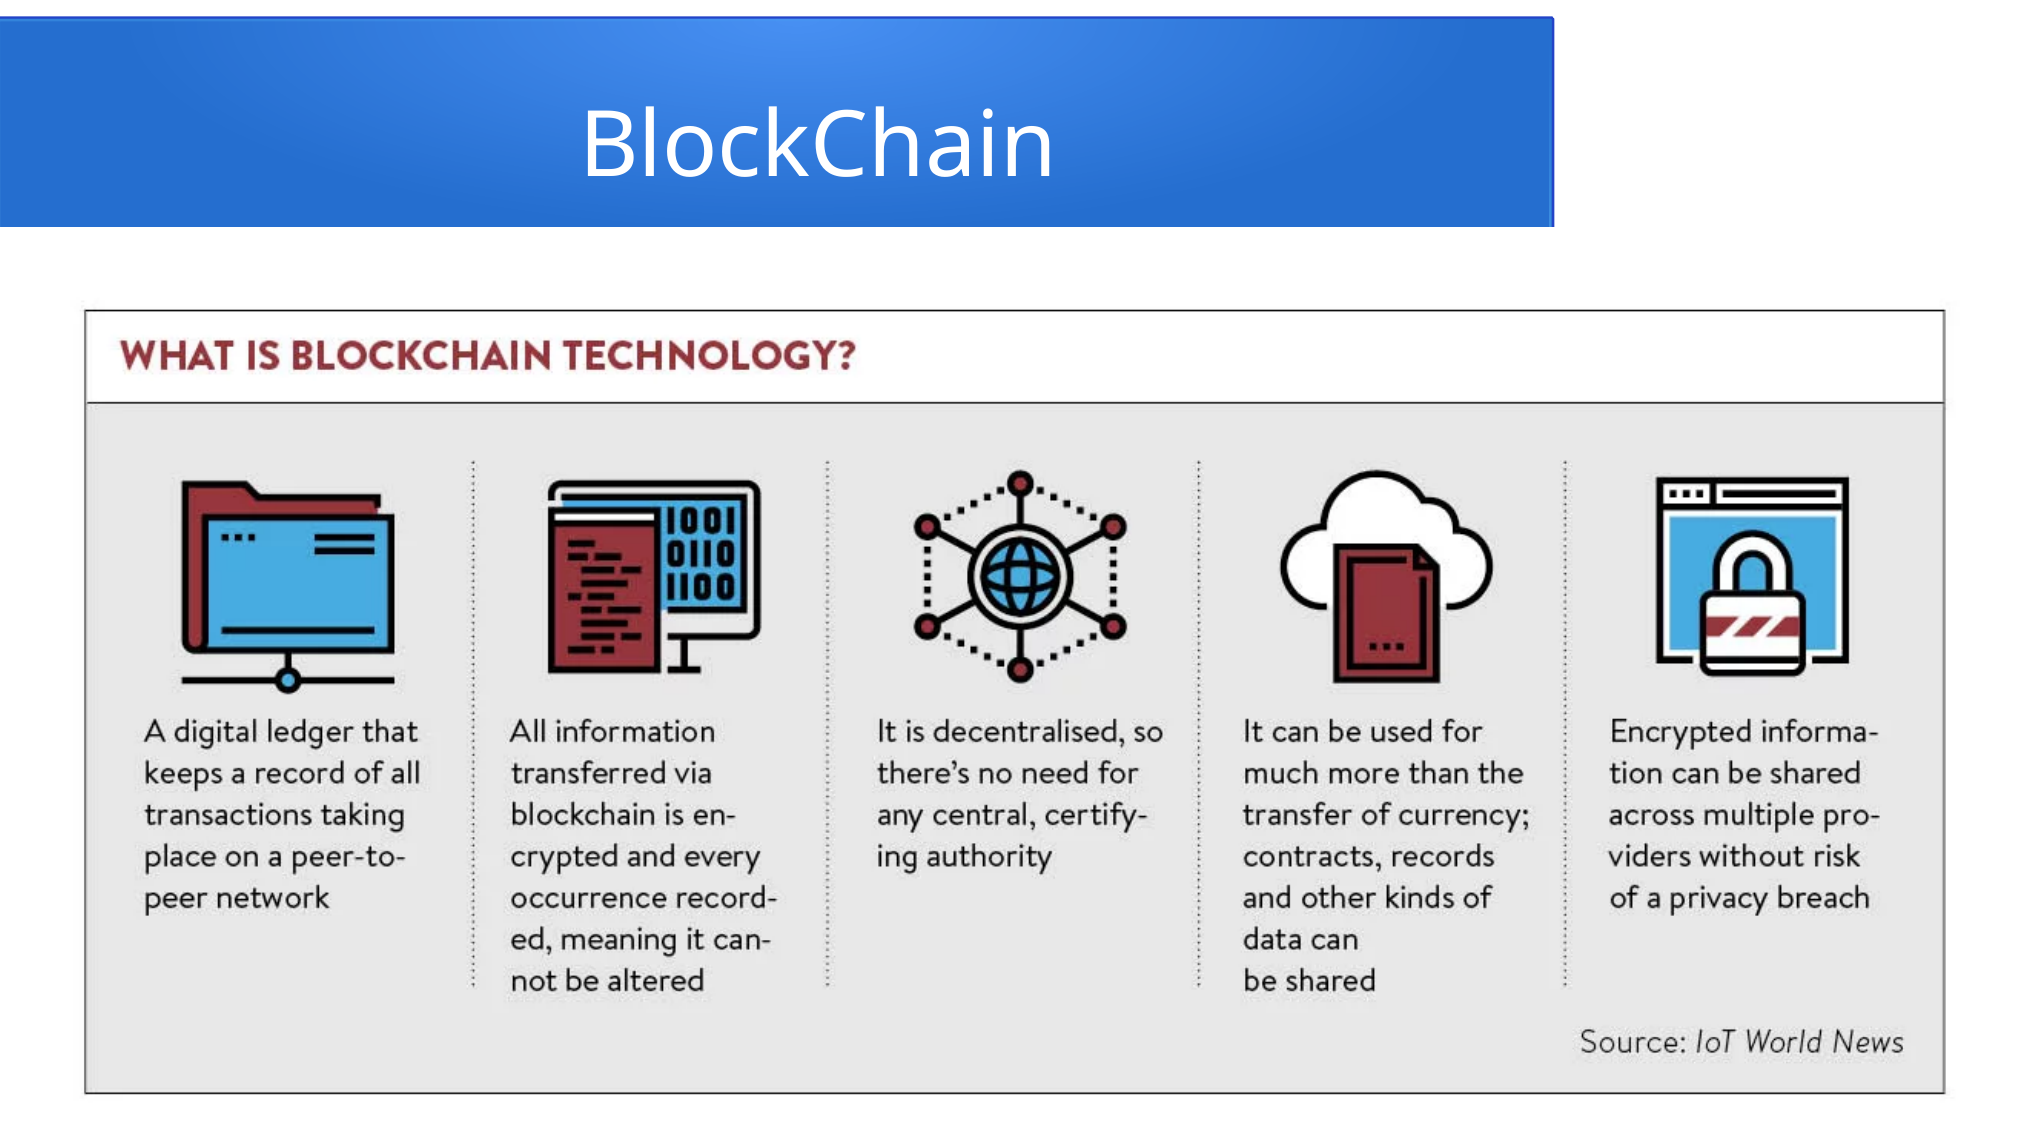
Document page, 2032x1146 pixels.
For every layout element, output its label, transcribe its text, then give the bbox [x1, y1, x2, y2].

picture [0, 227, 2032, 1146]
title BlockChain [101, 45, 1536, 227]
